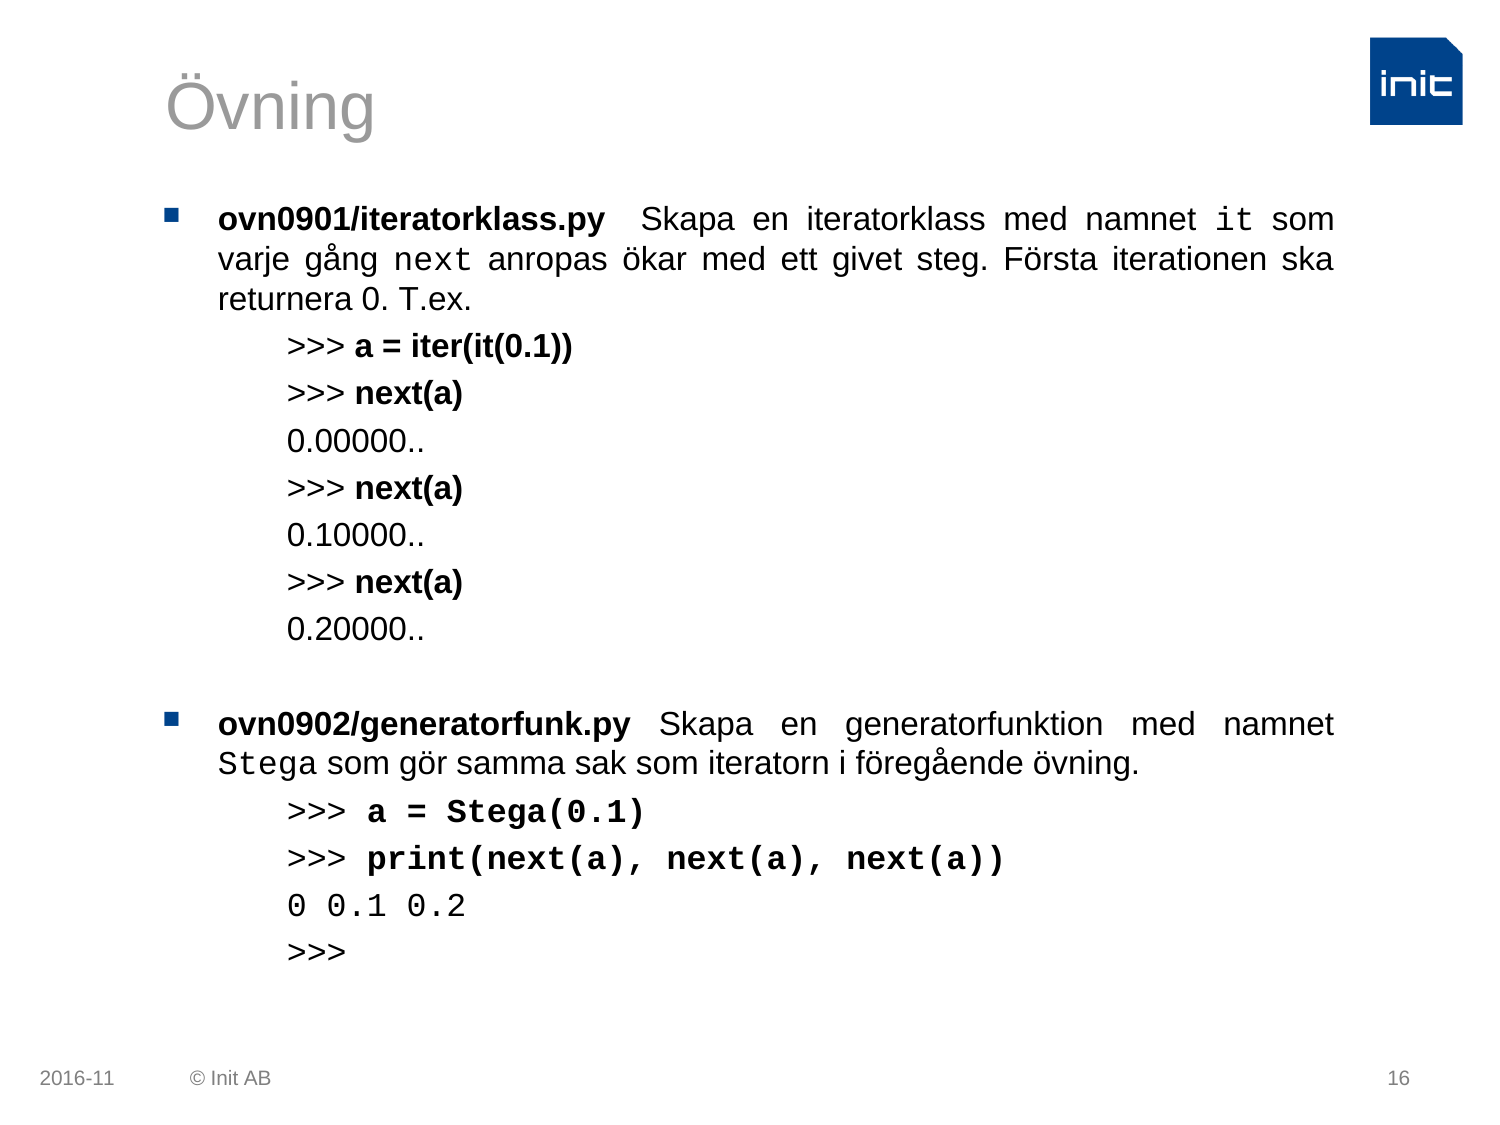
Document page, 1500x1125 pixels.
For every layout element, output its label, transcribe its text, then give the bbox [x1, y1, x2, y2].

picture [1370, 37, 1463, 125]
text_box 2016-11 [24, 1037, 151, 1098]
text_box © Init AB [174, 1037, 1326, 1098]
text_box <nummer> [1350, 1037, 1426, 1098]
text_box ovn0901/iteratorklass.py Skapa en iteratorklass med namnet it som varje gång next anropas ökar med ett givet steg. Första iterationen ska returnera 0. T.ex. >>> a = iter(it(0.1)) >>> next(a) 0.00000.. >>> next(a) 0.10000.. >>> next(a) 0.20000.. ovn0902/generatorfunk.py Skapa en generatorfunktion med namnet Stega som gör samma sak som iteratorn i föregående övning. >>> a = Stega(0.1) >>> print(next(a), next(a), next(a)) 0 0.1 0.2 >>> [150, 189, 1351, 963]
text_box Övning [150, 0, 1351, 151]
